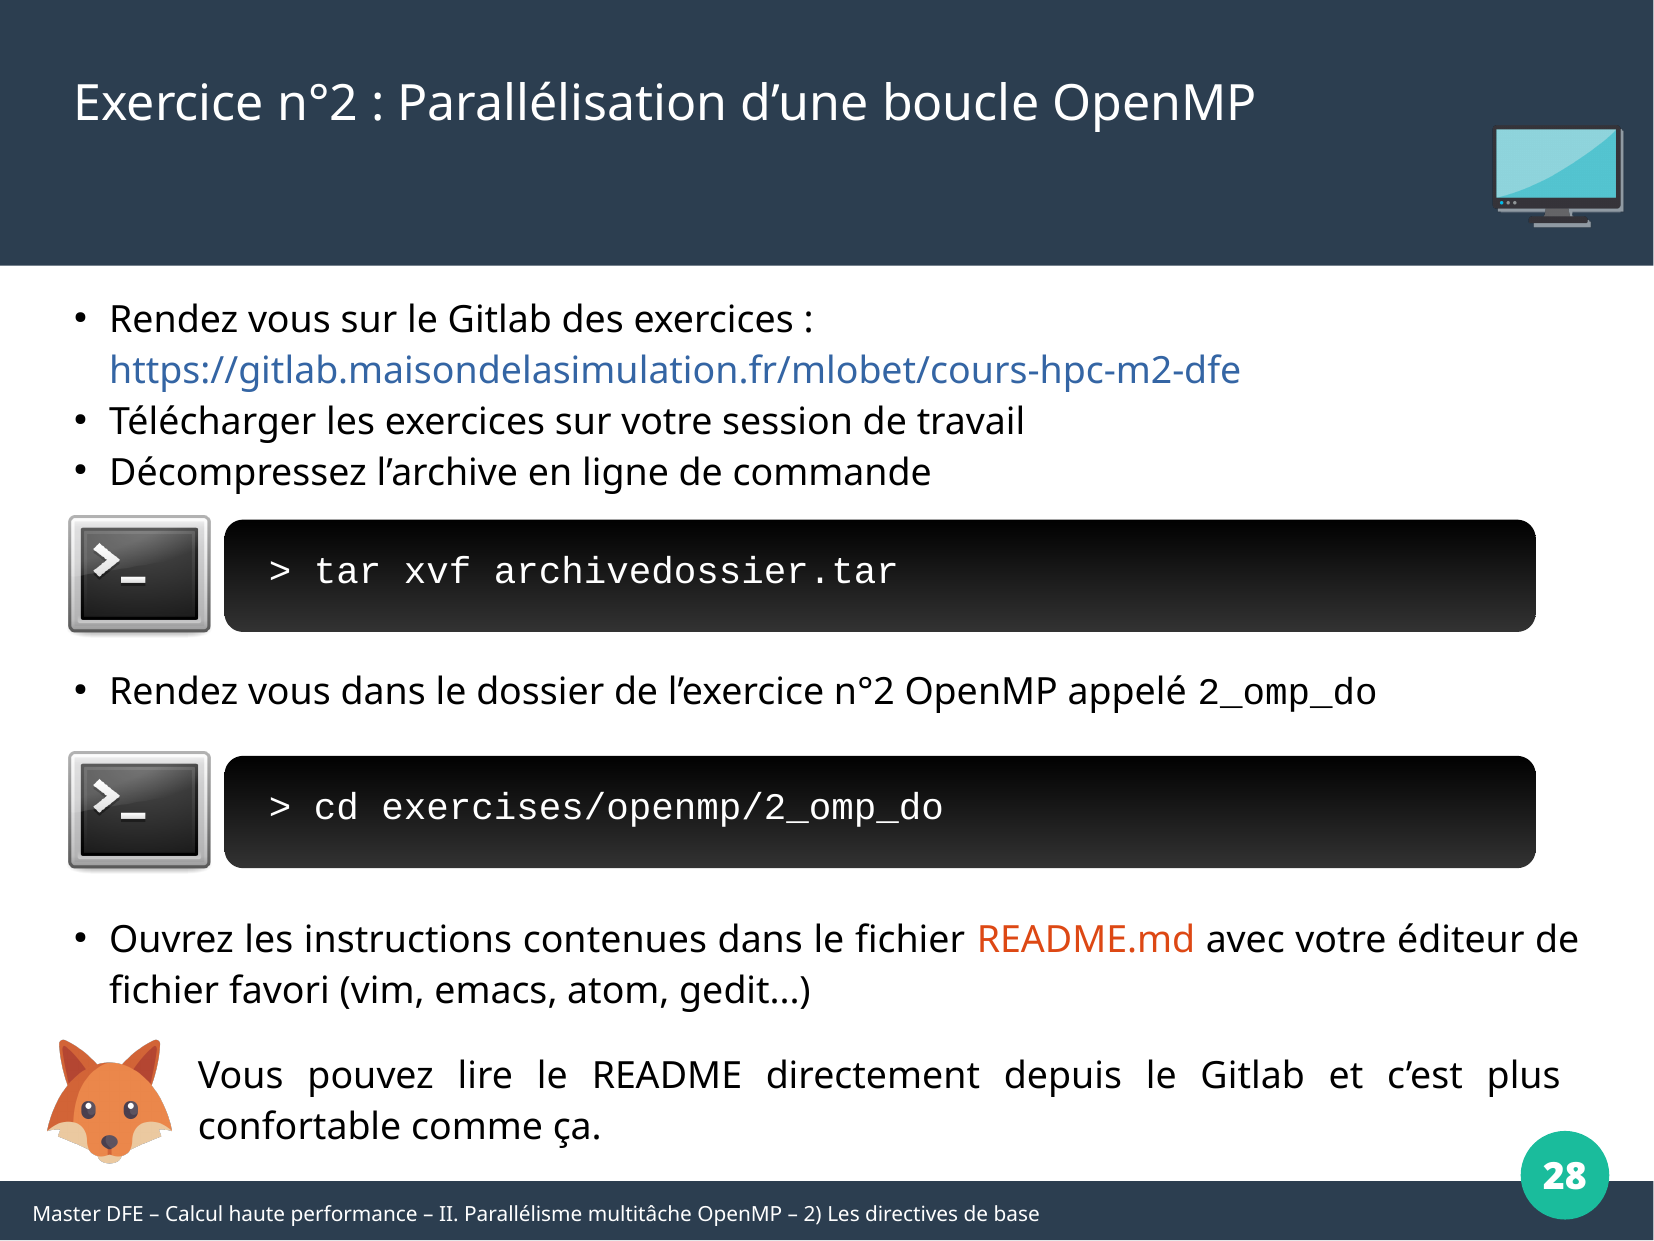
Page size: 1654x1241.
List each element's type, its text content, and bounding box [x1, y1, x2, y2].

text_box [224, 519, 1536, 632]
text_box Master DFE – Calcul haute performance – II. Parallélisme multitâche OpenMP – 2) Les directives de base [17, 1191, 1436, 1235]
text_box [224, 755, 1536, 869]
text_box Rendez vous sur le Gitlab des exercices : https://gitlab.maisondelasimulation.fr/mlobet/cours-hpc-m2-dfe Télécharger les exercices sur votre session de travail Décompressez l’archive en ligne de commande [59, 285, 1619, 504]
text_box Rendez vous dans le dossier de l’exercice n°2 OpenMP appelé 2_omp_do [59, 657, 1595, 751]
text_box Exercice n°2 : Parallélisation d’une boucle OpenMP [59, 59, 1477, 187]
picture [65, 515, 213, 638]
text_box Ouvrez les instructions contenues dans le fichier README.md avec votre éditeur de fichier favori (vim, emacs, atom, gedit...) [59, 905, 1595, 1022]
picture [1483, 100, 1630, 249]
text_box > tar xvf archivedossier.tar [253, 545, 1524, 638]
picture [47, 1039, 172, 1164]
text_box Vous pouvez lire le README directement depuis le Gitlab et c’est plus confortable comme ça. [183, 1041, 1577, 1158]
picture [65, 751, 213, 875]
text_box > cd exercises/openmp/2_omp_do [254, 781, 1524, 875]
